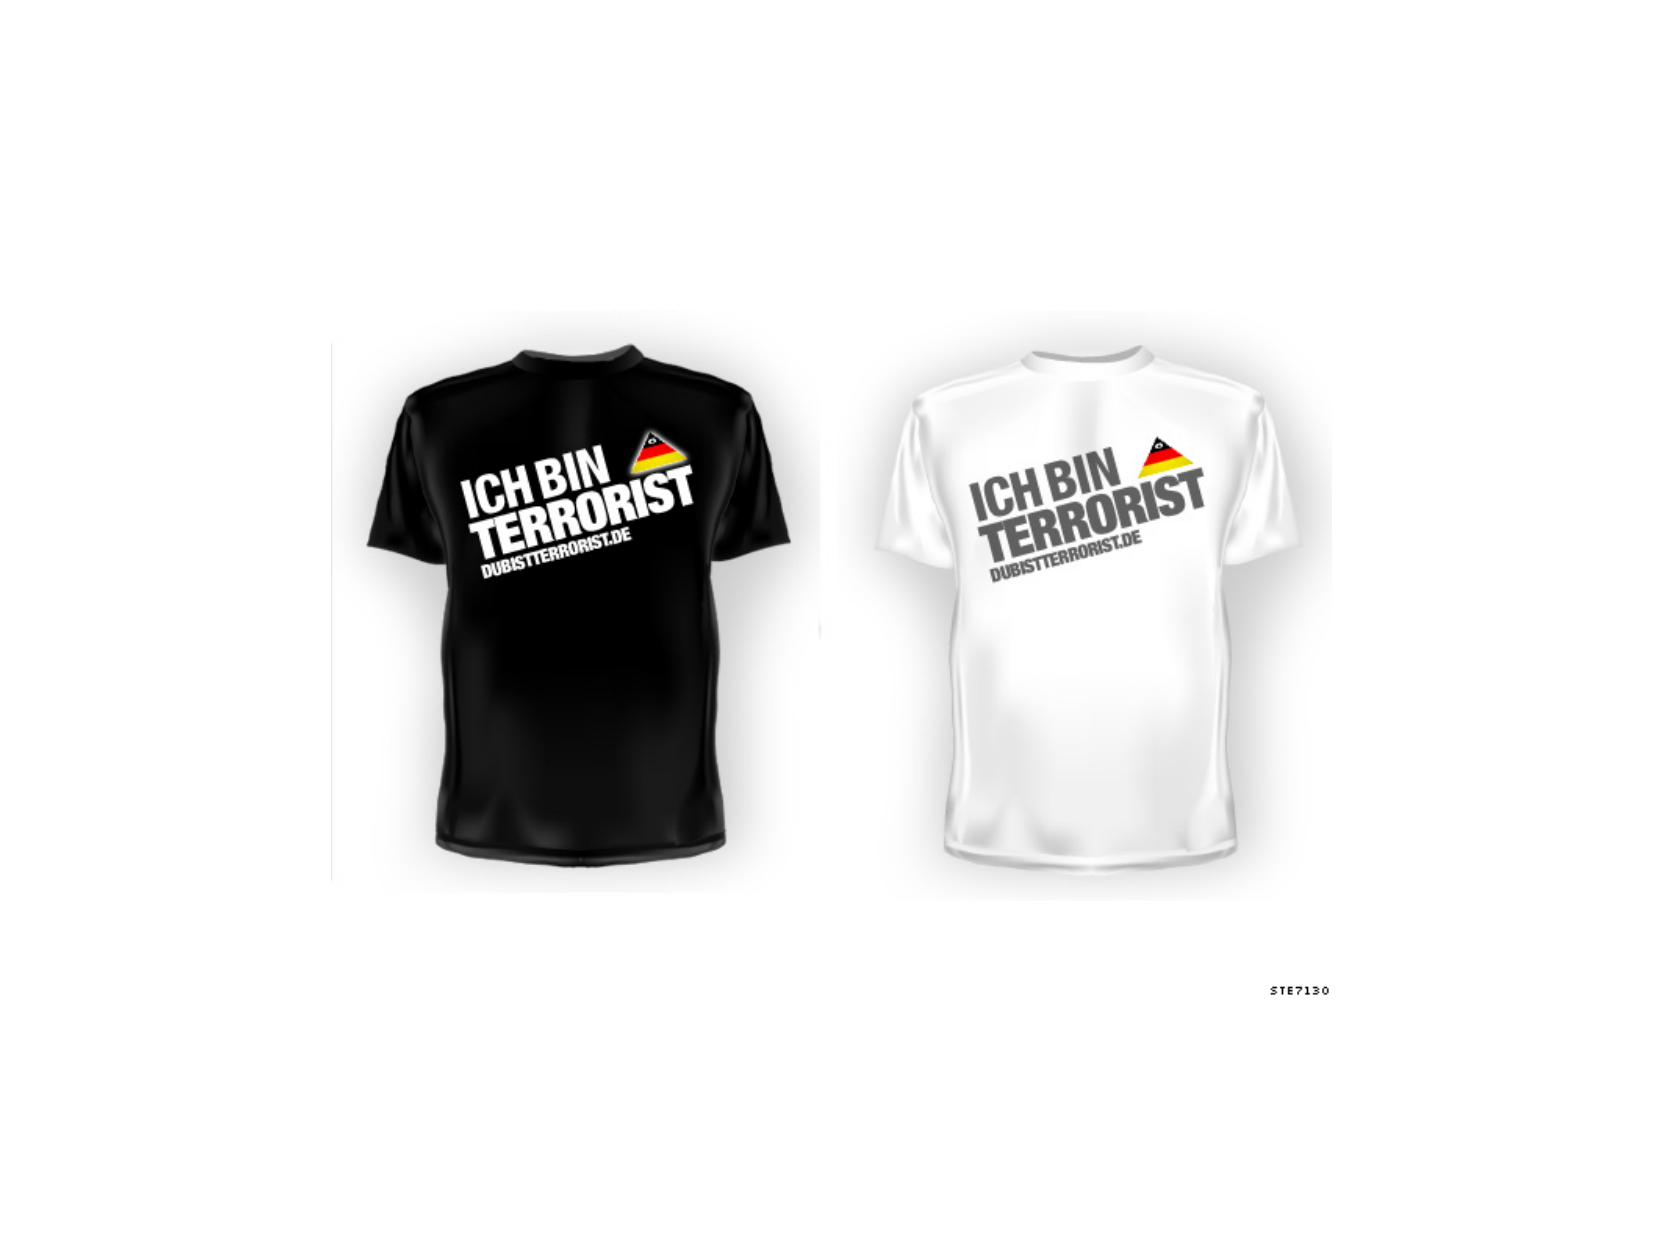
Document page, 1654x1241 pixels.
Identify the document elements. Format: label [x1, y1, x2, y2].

picture [331, 247, 1332, 998]
